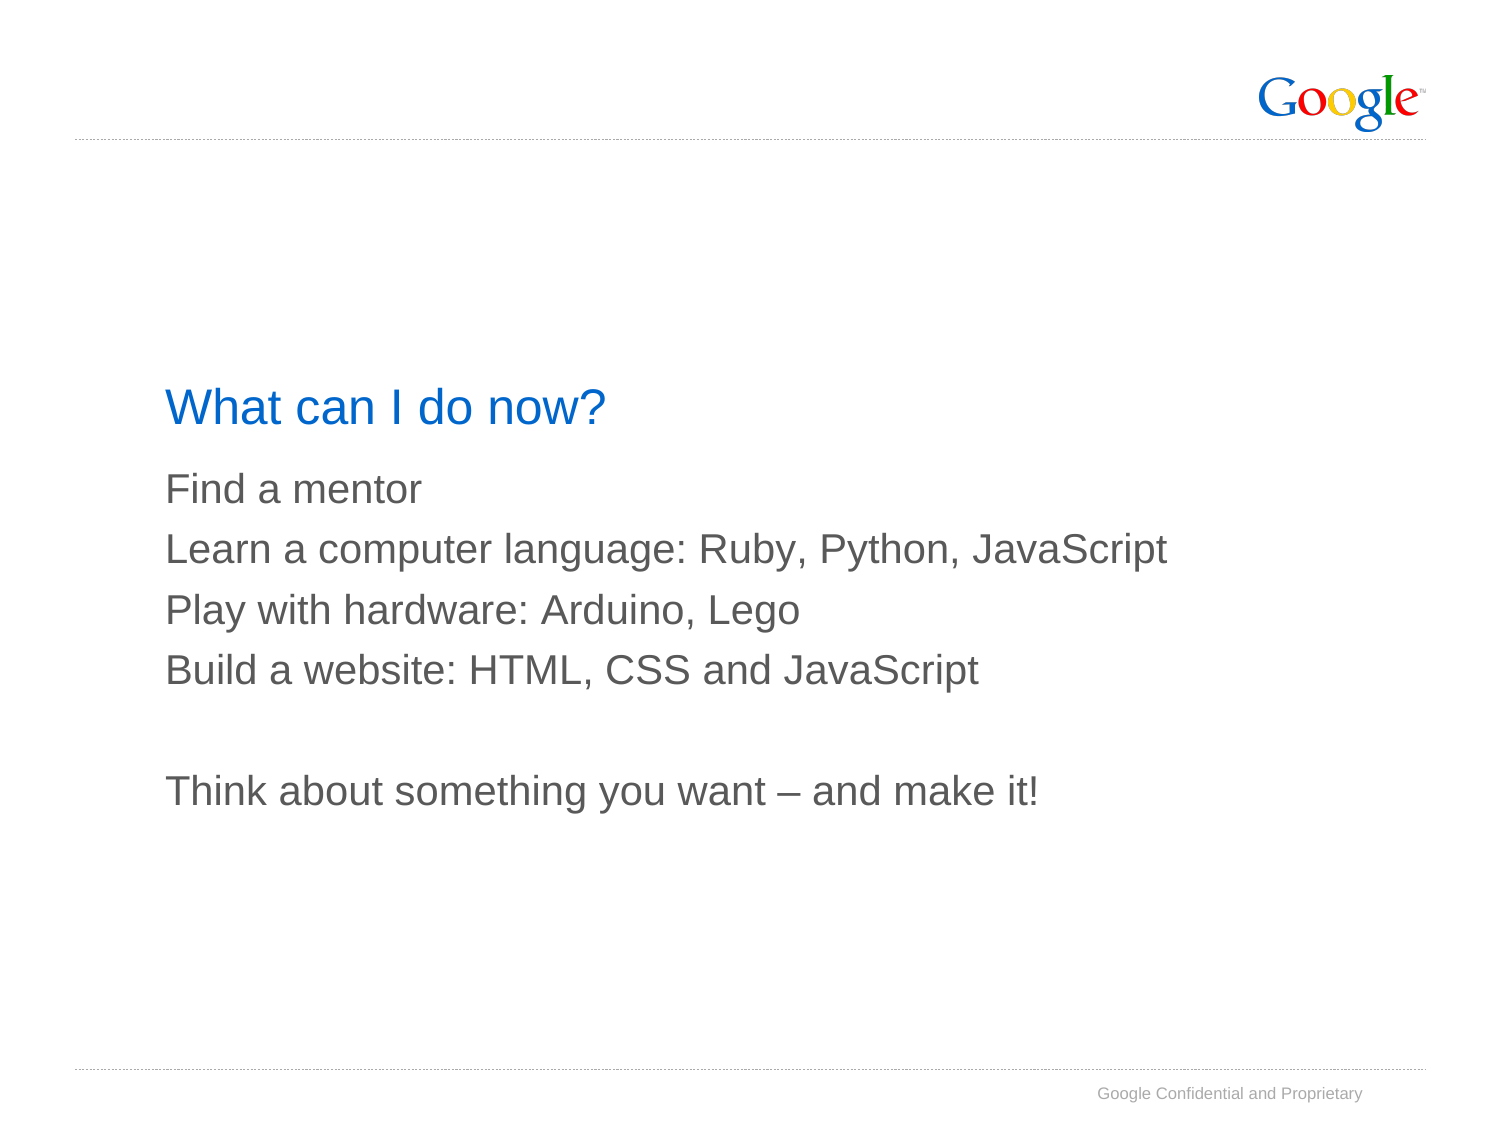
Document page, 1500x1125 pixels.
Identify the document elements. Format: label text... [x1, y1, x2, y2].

list Find a mentor Learn a computer language: Ruby, Python, JavaScript Play with hardware: Arduino, Lego Build a website: HTML, CSS and JavaScript Think about something you want – and make it! [150, 454, 1351, 1035]
title What can I do now? [150, 253, 1351, 443]
picture [1259, 75, 1426, 132]
